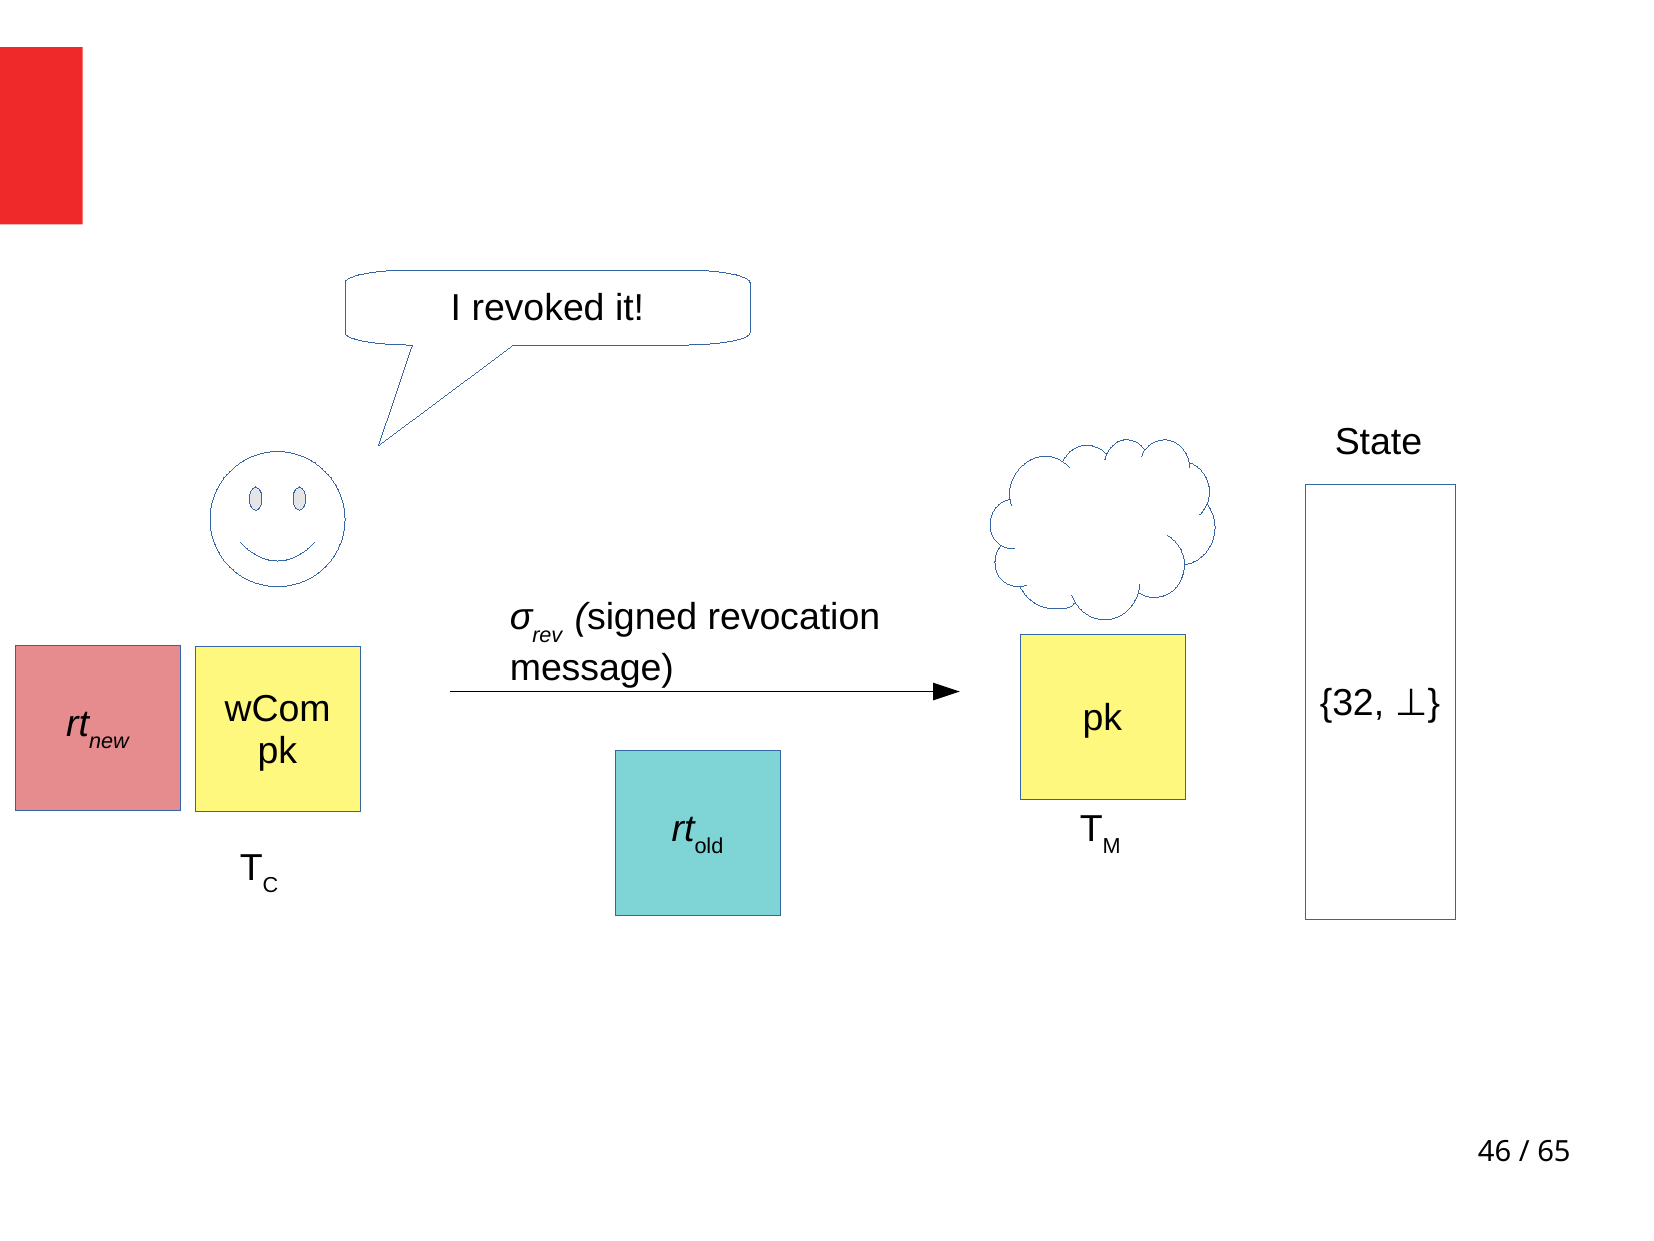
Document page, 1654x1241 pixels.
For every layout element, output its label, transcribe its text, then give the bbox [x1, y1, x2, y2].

text_box TC [225, 838, 316, 947]
text_box σrev (signed revocation message) [495, 588, 931, 739]
text_box State [1320, 412, 1471, 512]
text_box wCom pk [195, 646, 361, 812]
text_box [210, 451, 346, 587]
text_box [990, 439, 1216, 620]
text_box pk [1020, 634, 1186, 800]
text_box rtold [615, 750, 781, 916]
text_box TM [1065, 800, 1156, 908]
text_box rtnew [15, 645, 181, 811]
text_box I revoked it! [345, 270, 751, 446]
text_box {32, ⊥} [1305, 484, 1456, 920]
